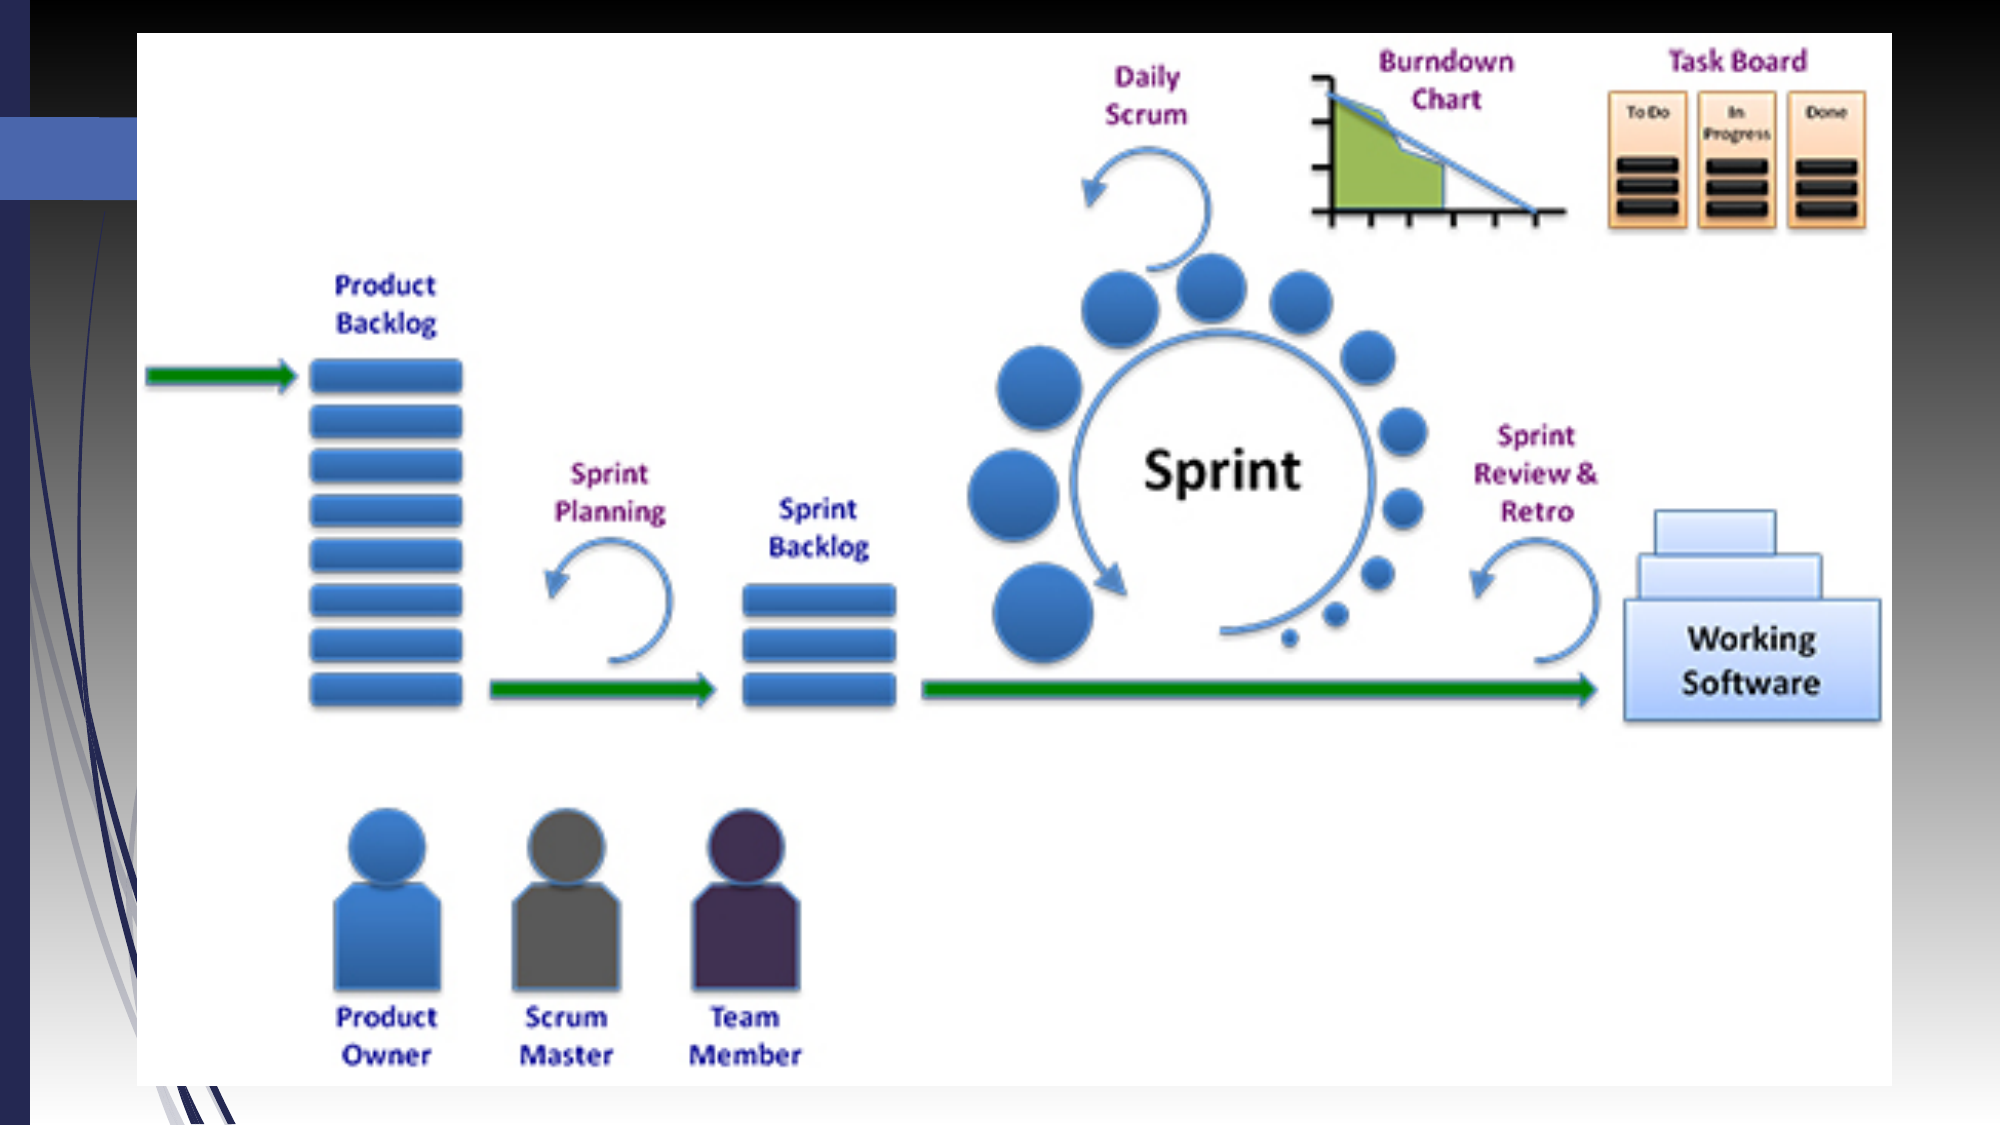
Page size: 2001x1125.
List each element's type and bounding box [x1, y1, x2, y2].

picture [137, 33, 1892, 1086]
